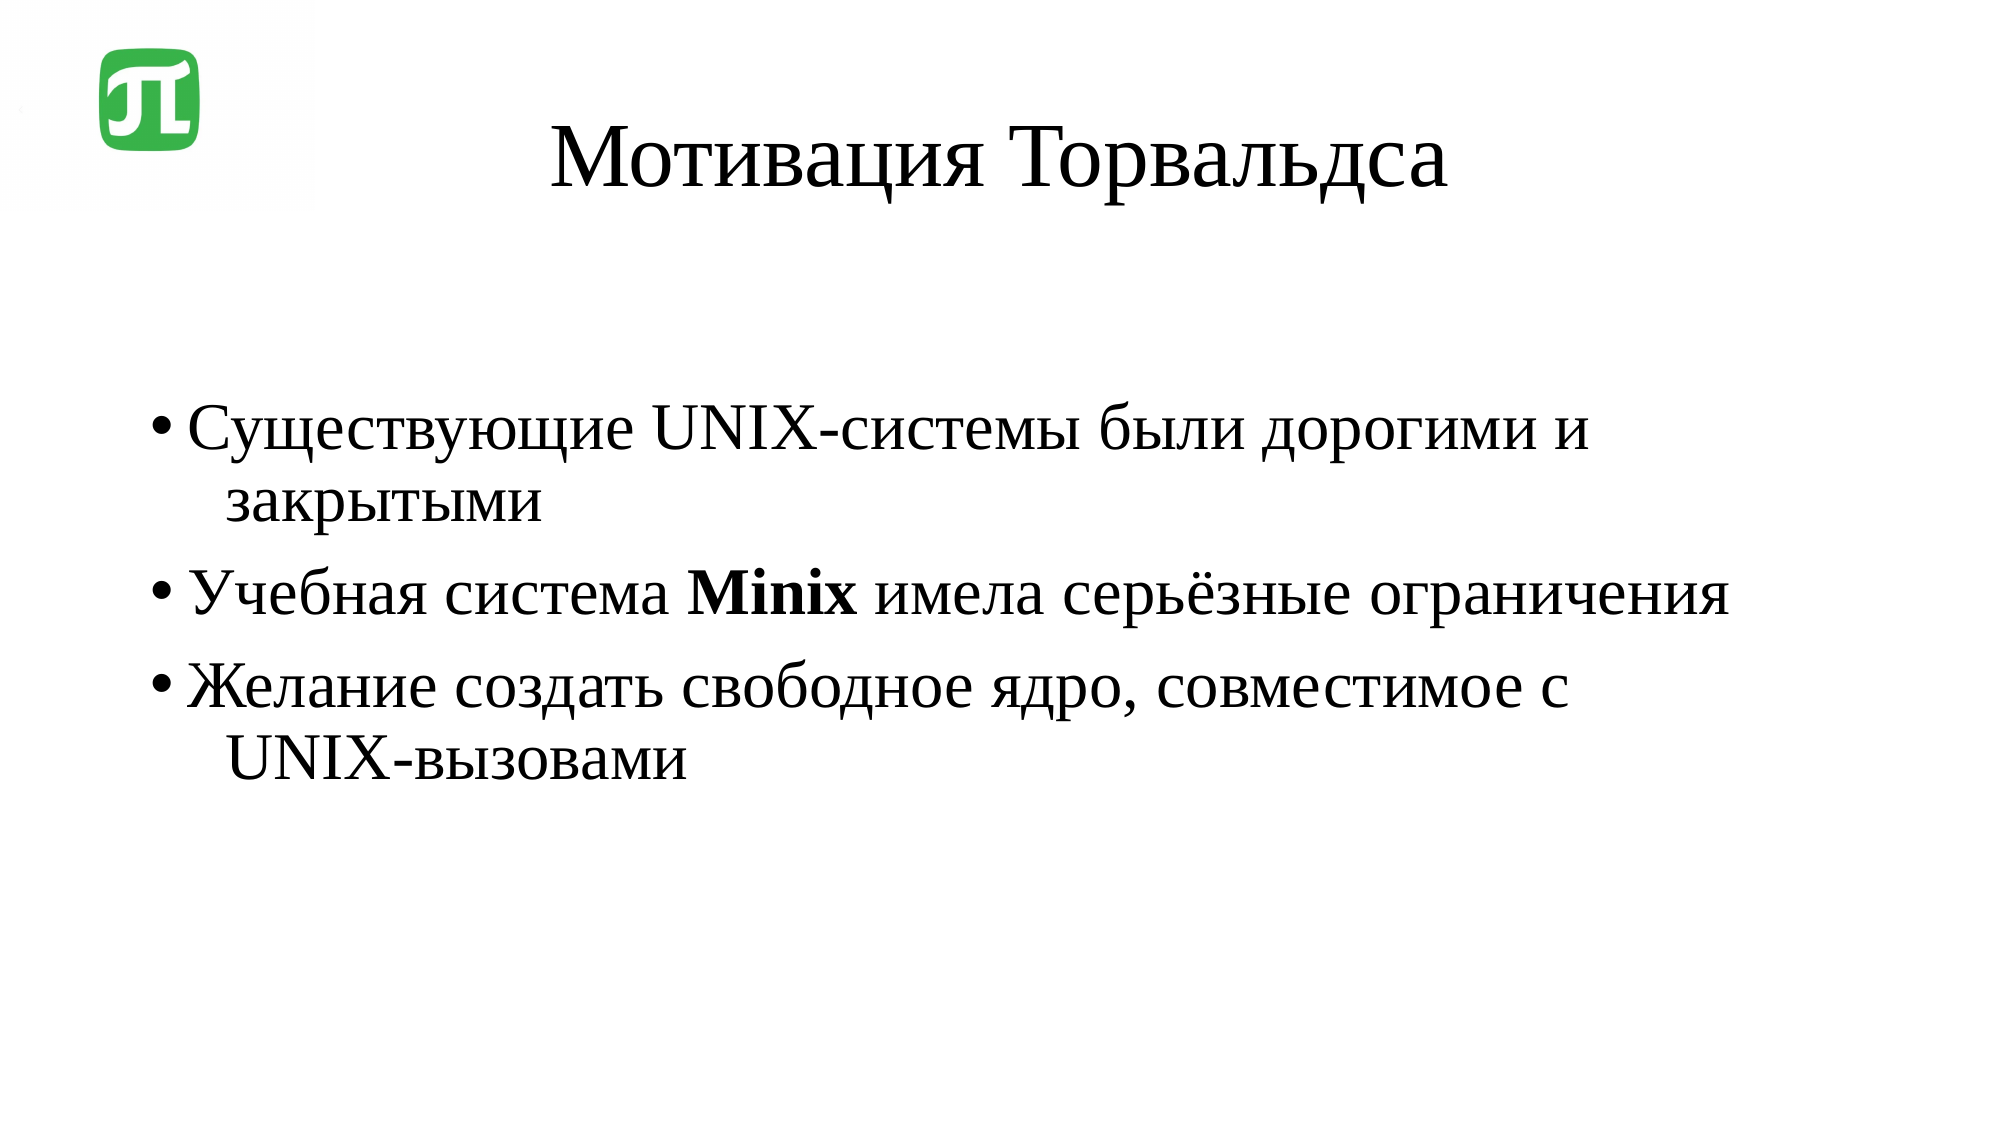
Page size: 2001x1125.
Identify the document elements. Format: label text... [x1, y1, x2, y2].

title Мотивация Торвальдса [137, 47, 1863, 266]
picture [0, 0, 315, 211]
list Существующие UNIX‑системы были дорогими и закрытыми Учебная система Minix имела серьёзные ограничения Желание создать свободное ядро, совместимое с UNIX‑вызовами [135, 384, 1802, 857]
